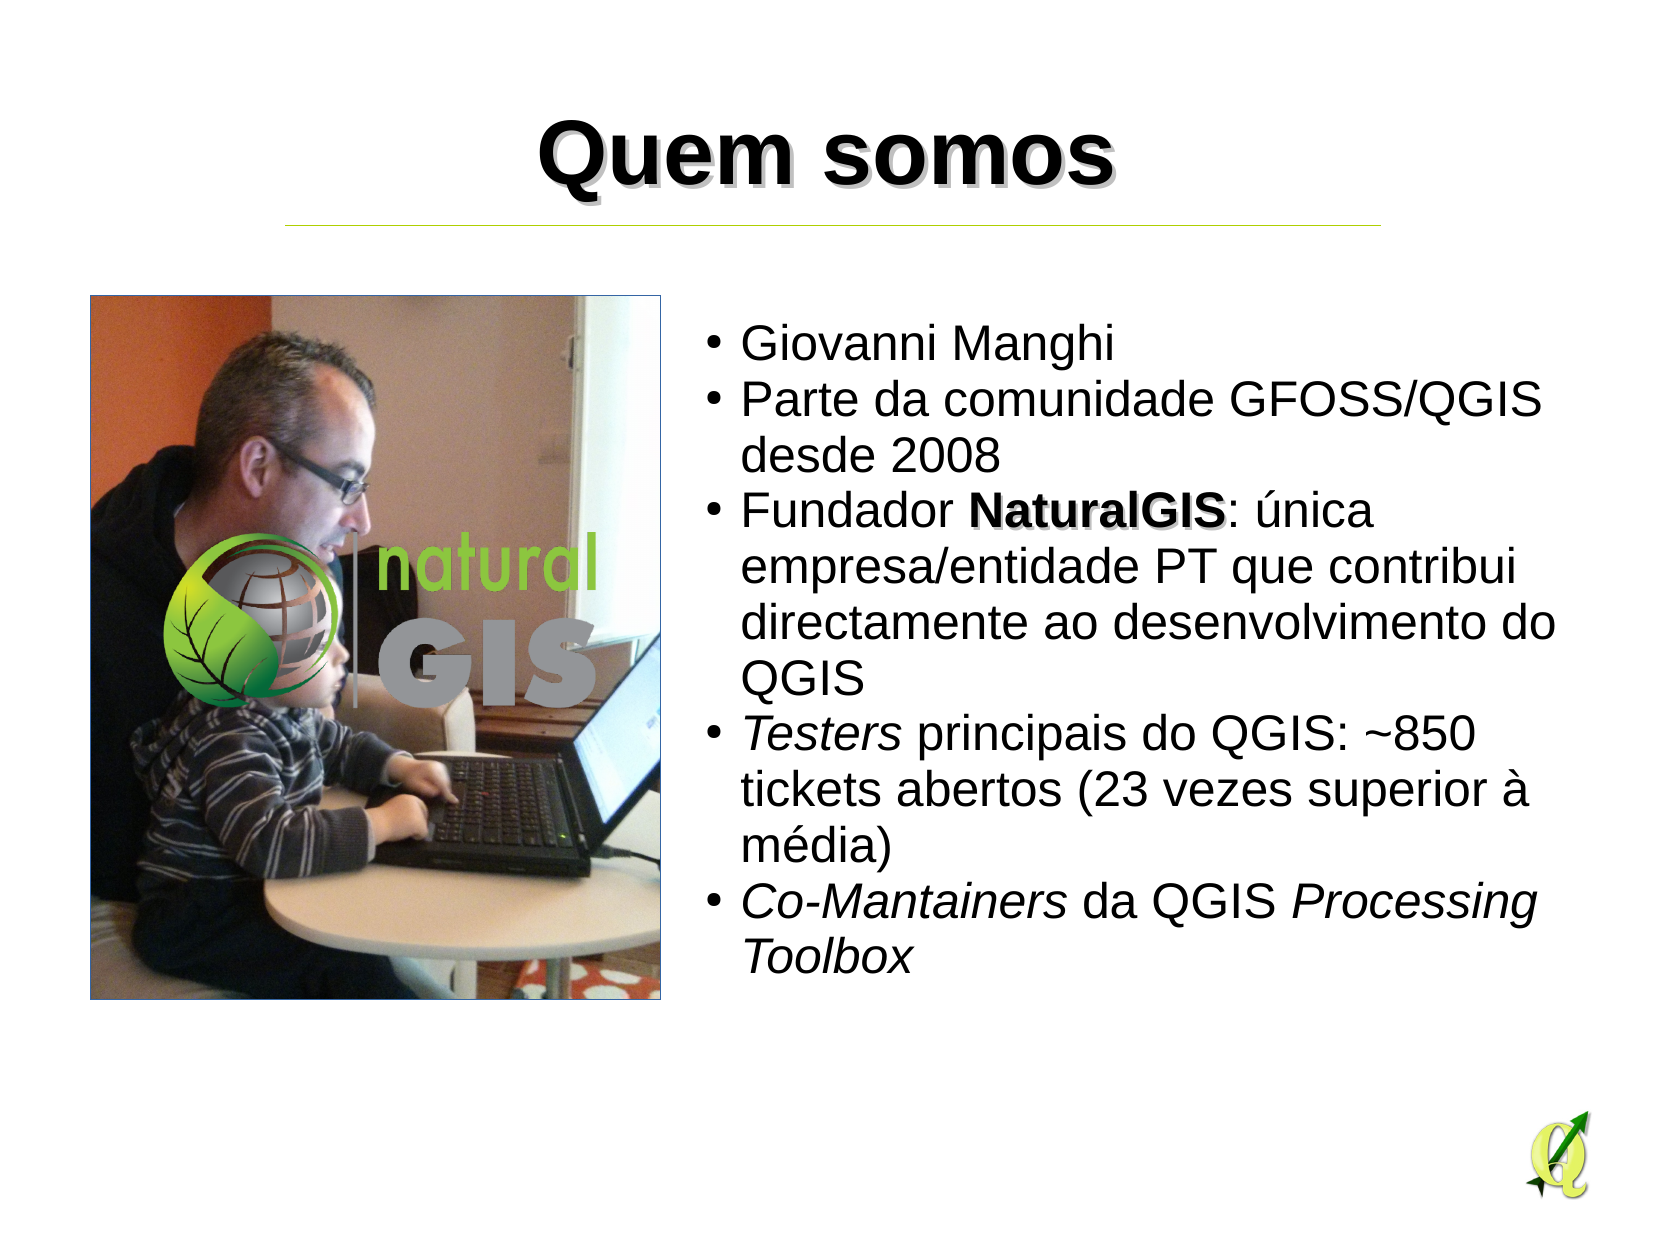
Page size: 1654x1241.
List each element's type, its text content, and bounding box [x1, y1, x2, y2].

picture [90, 295, 669, 1000]
picture [1500, 1109, 1621, 1201]
title Quem somos [82, 49, 1571, 257]
subtitle Giovanni Manghi Parte da comunidade GFOSS/QGIS desde 2008 Fundador NaturalGIS: única empresa/entidade PT que contribui directamente ao desenvolvimento do QGIS Testers principais do QGIS: ~850 tickets abertos (23 vezes superior à média) Co-Mantainers da QGIS Processing Toolbox [705, 290, 1571, 1010]
